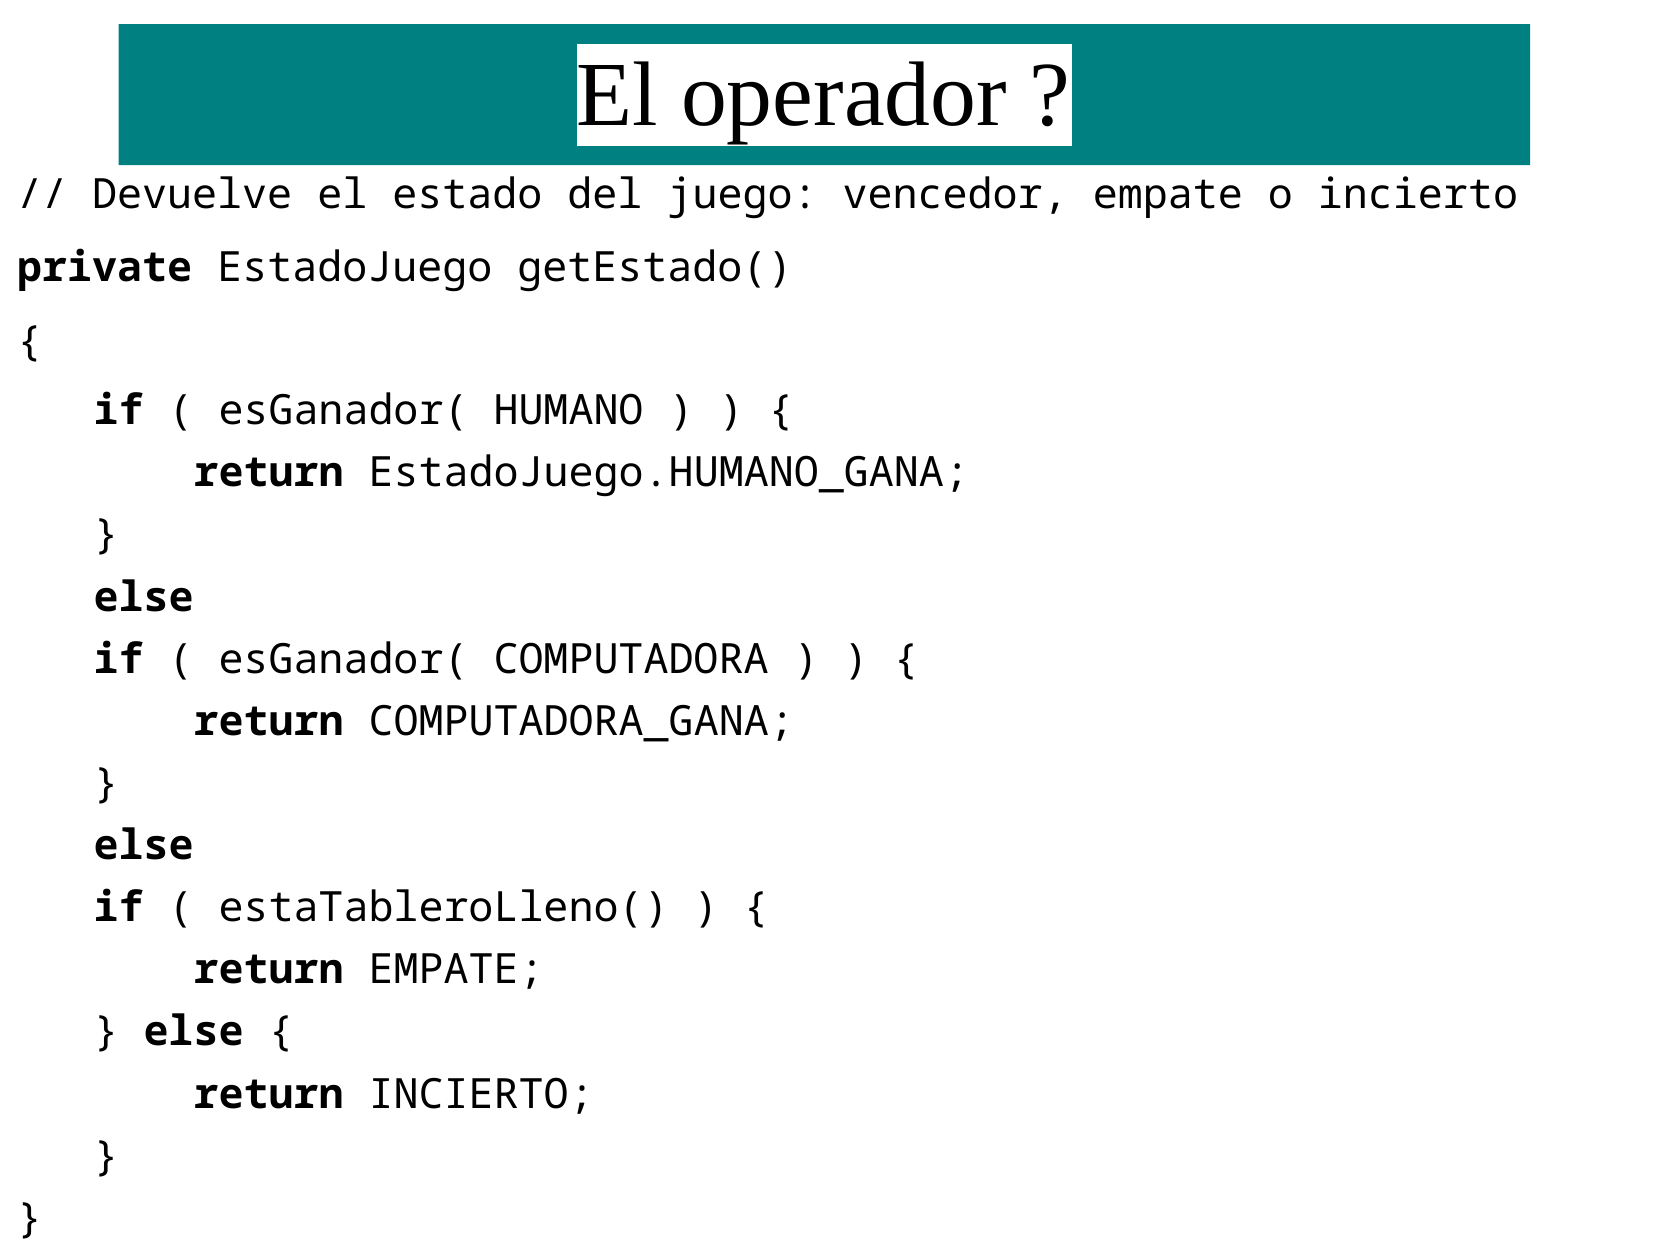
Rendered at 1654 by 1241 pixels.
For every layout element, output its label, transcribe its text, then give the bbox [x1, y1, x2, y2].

text_box // Devuelve el estado del juego: vencedor, empate o incierto private EstadoJuego getEstado() { if ( esGanador( HUMANO ) ) { return EstadoJuego.HUMANO_GANA; } else if ( esGanador( COMPUTADORA ) ) { return COMPUTADORA_GANA; } else if ( estaTableroLleno() ) { return EMPATE; } else { return INCIERTO; } } [0, 177, 1654, 1241]
title El operador ? [118, 24, 1531, 166]
